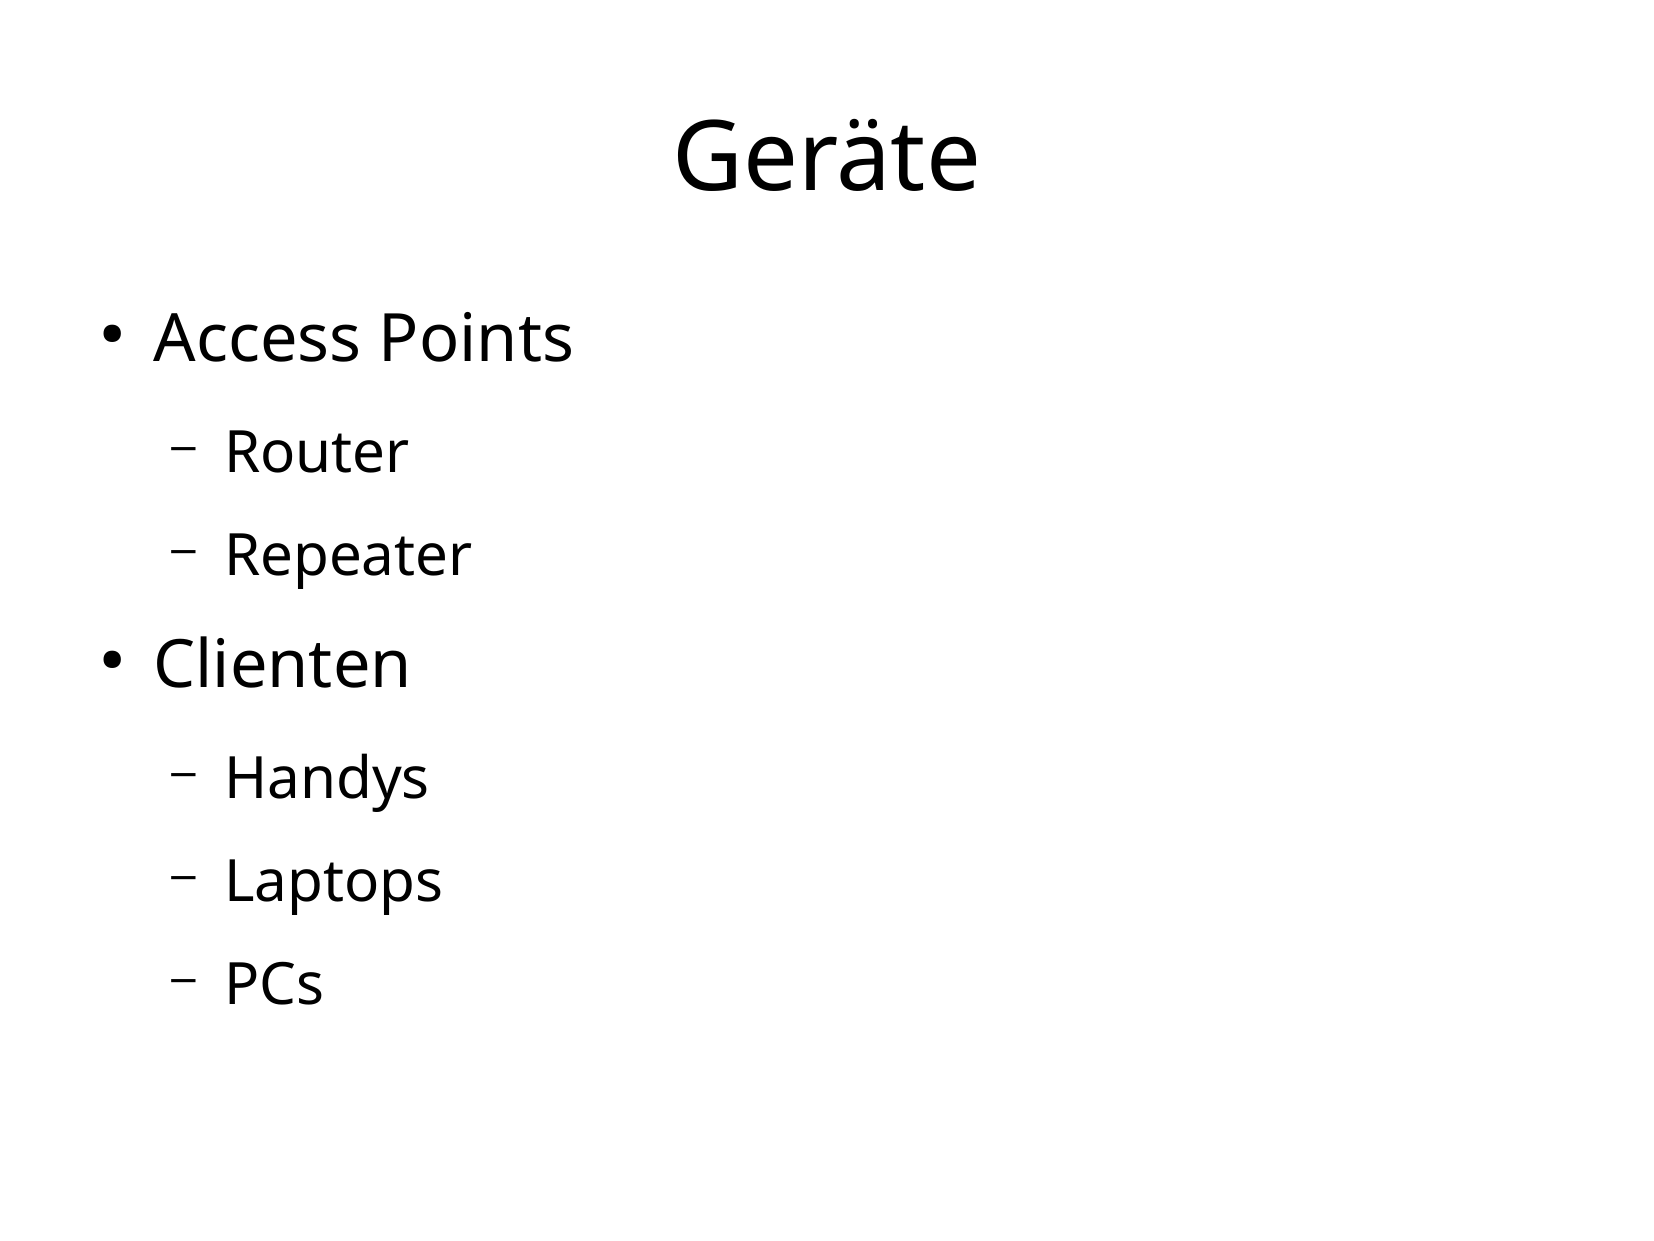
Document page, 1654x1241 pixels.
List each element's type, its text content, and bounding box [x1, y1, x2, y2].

list Access Points Router Repeater Clienten Handys Laptops PCs [82, 290, 1571, 1010]
title Geräte [82, 49, 1571, 257]
